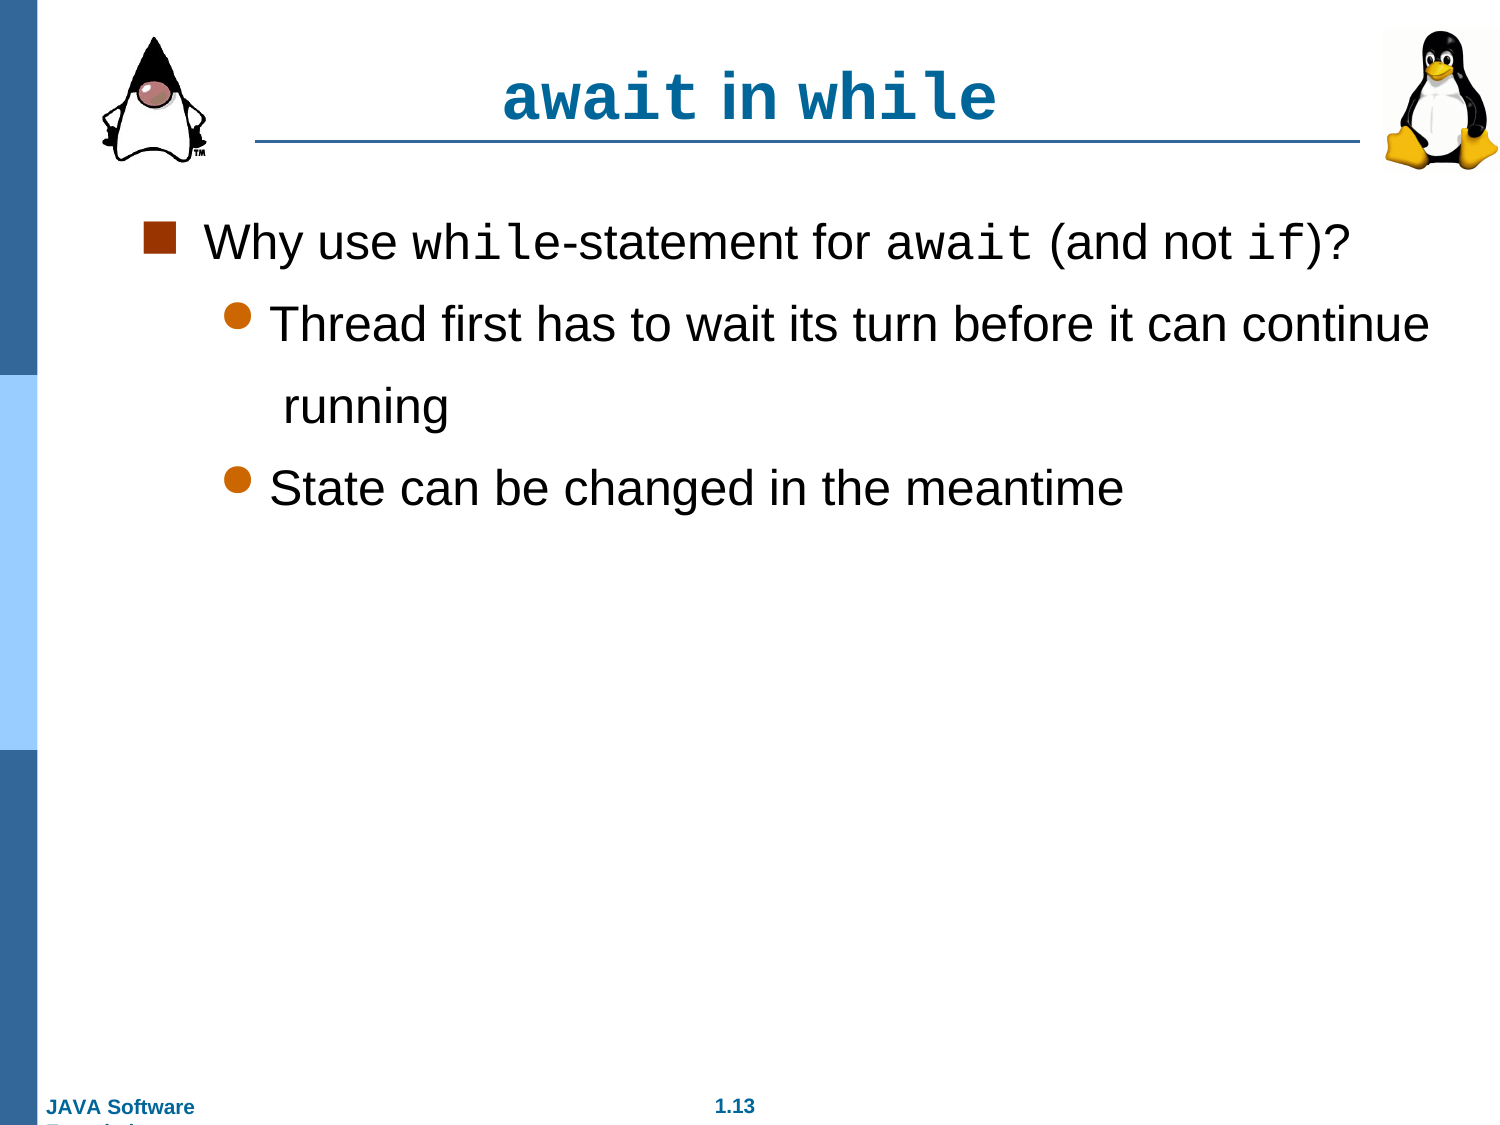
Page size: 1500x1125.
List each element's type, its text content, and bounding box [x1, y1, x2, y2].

list Why use while-statement for await (and not if)? Thread first has to wait its turn before it can continue running State can be changed in the meantime [132, 202, 1483, 1041]
title await in while [75, 45, 1426, 141]
picture [1383, 28, 1500, 173]
picture [54, 0, 255, 200]
